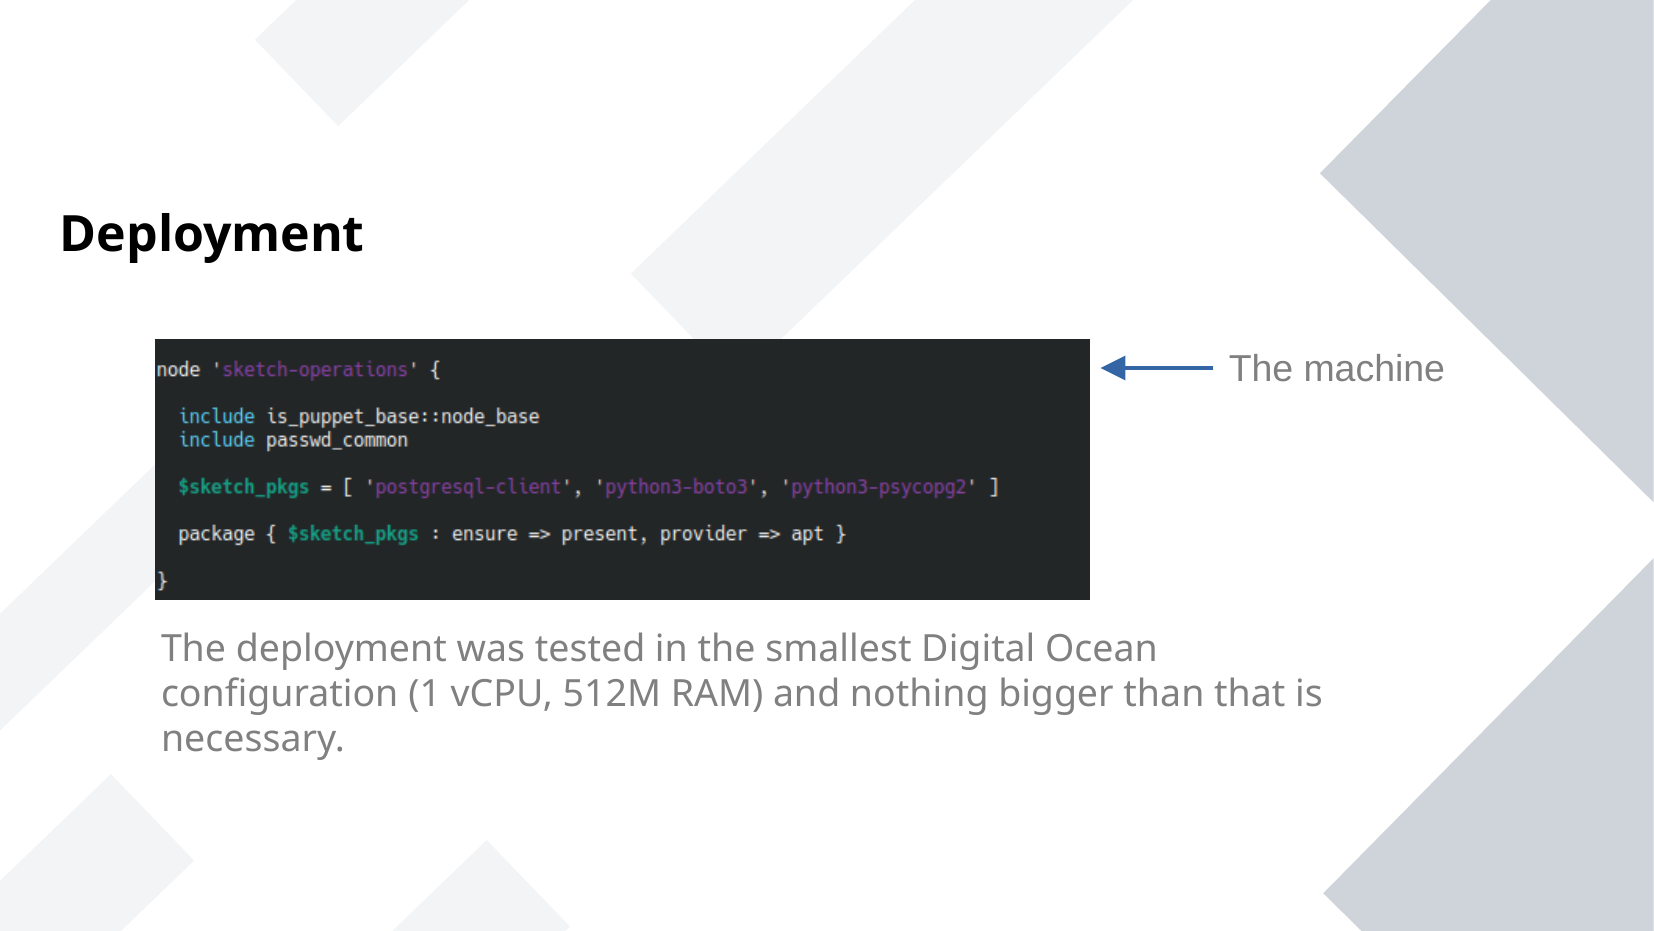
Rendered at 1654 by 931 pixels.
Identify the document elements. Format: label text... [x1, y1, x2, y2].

text_box The deployment was tested in the smallest Digital Ocean configuration (1 vCPU, 512M RAM) and nothing bigger than that is necessary. [146, 616, 1384, 751]
text_box Deployment [44, 193, 1013, 301]
picture [155, 339, 1090, 601]
text_box The machine [1213, 340, 1475, 408]
